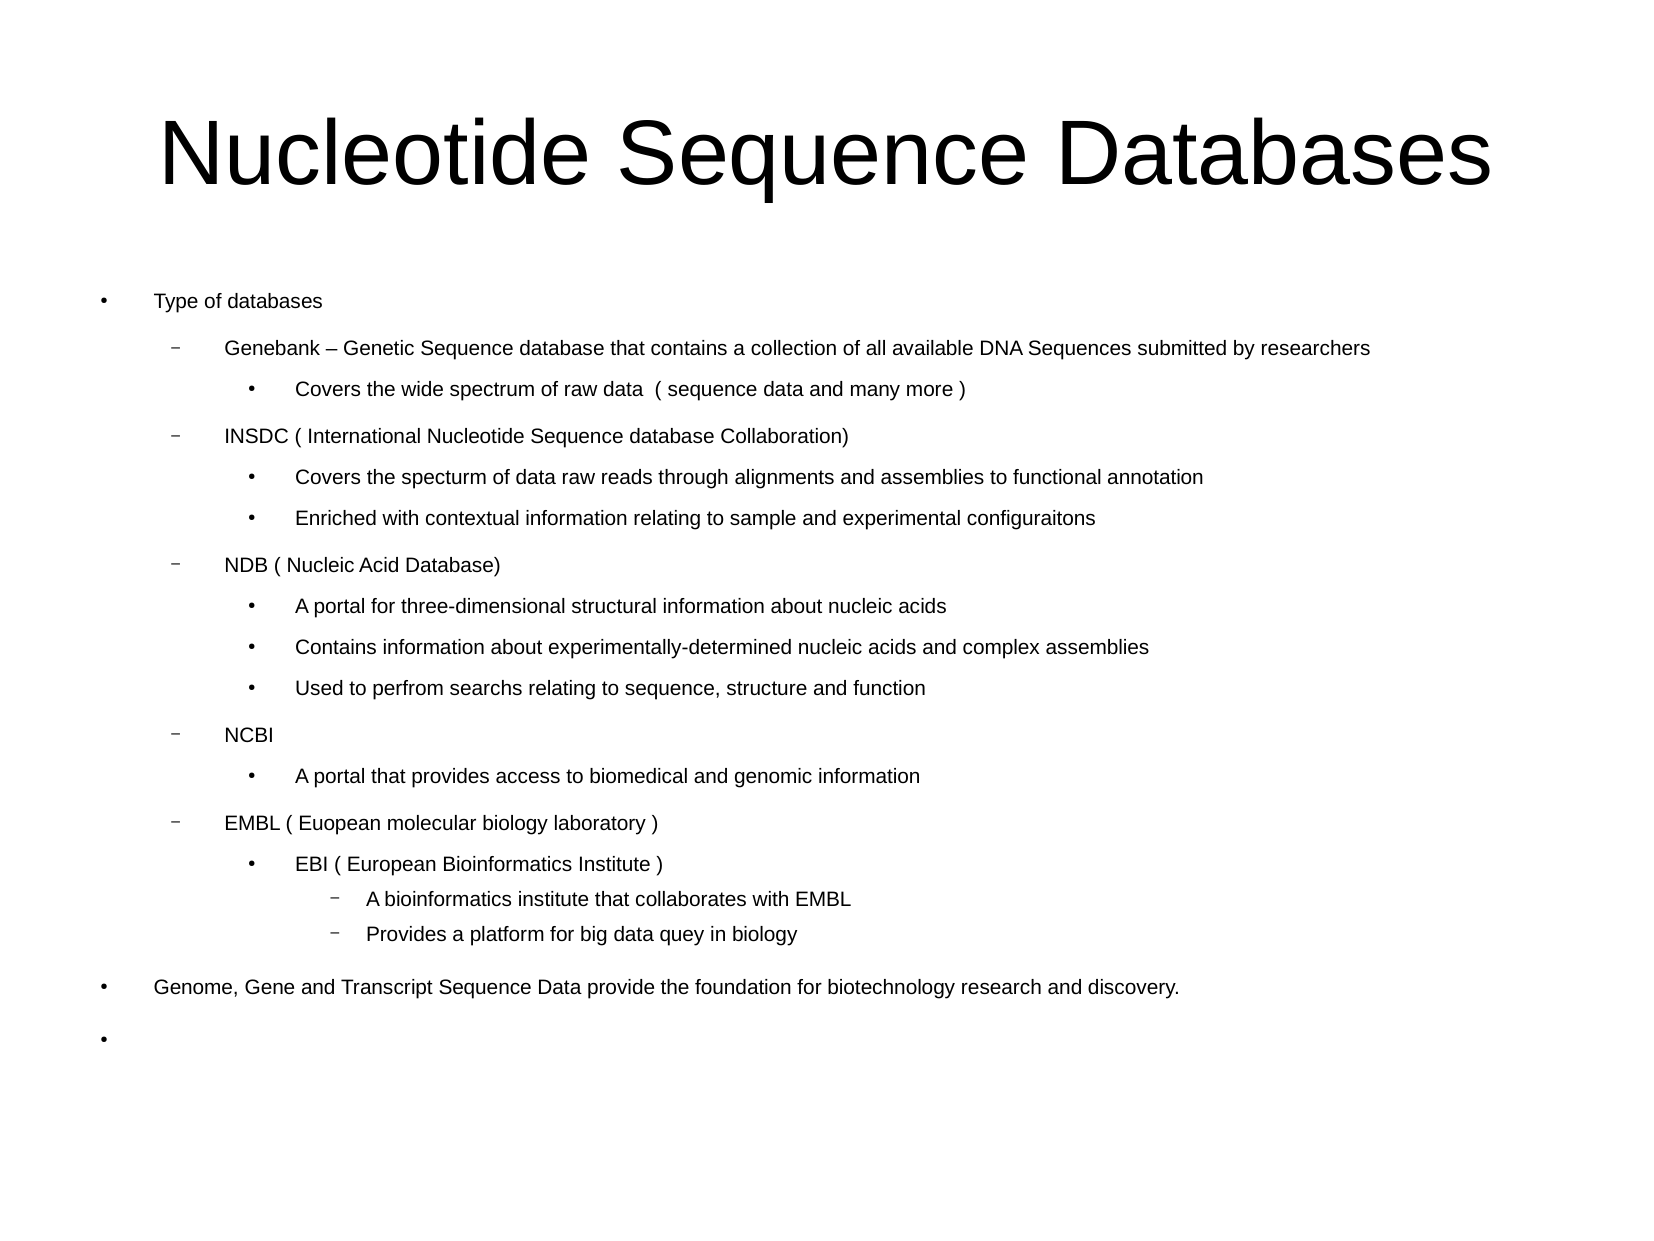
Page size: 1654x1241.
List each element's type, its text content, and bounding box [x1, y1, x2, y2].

list Type of databases Genebank – Genetic Sequence database that contains a collection of all available DNA Sequences submitted by researchers Covers the wide spectrum of raw data ( sequence data and many more ) INSDC ( International Nucleotide Sequence database Collaboration) Covers the specturm of data raw reads through alignments and assemblies to functional annotation Enriched with contextual information relating to sample and experimental configuraitons NDB ( Nucleic Acid Database) A portal for three-dimensional structural information about nucleic acids Contains information about experimentally-determined nucleic acids and complex assemblies Used to perfrom searchs relating to sequence, structure and function NCBI A portal that provides access to biomedical and genomic information EMBL ( Euopean molecular biology laboratory ) EBI ( European Bioinformatics Institute ) A bioinformatics institute that collaborates with EMBL Provides a platform for big data quey in biology Genome, Gene and Transcript Sequence Data provide the foundation for biotechnology research and discovery. [82, 290, 1571, 1217]
title Nucleotide Sequence Databases [82, 49, 1571, 257]
